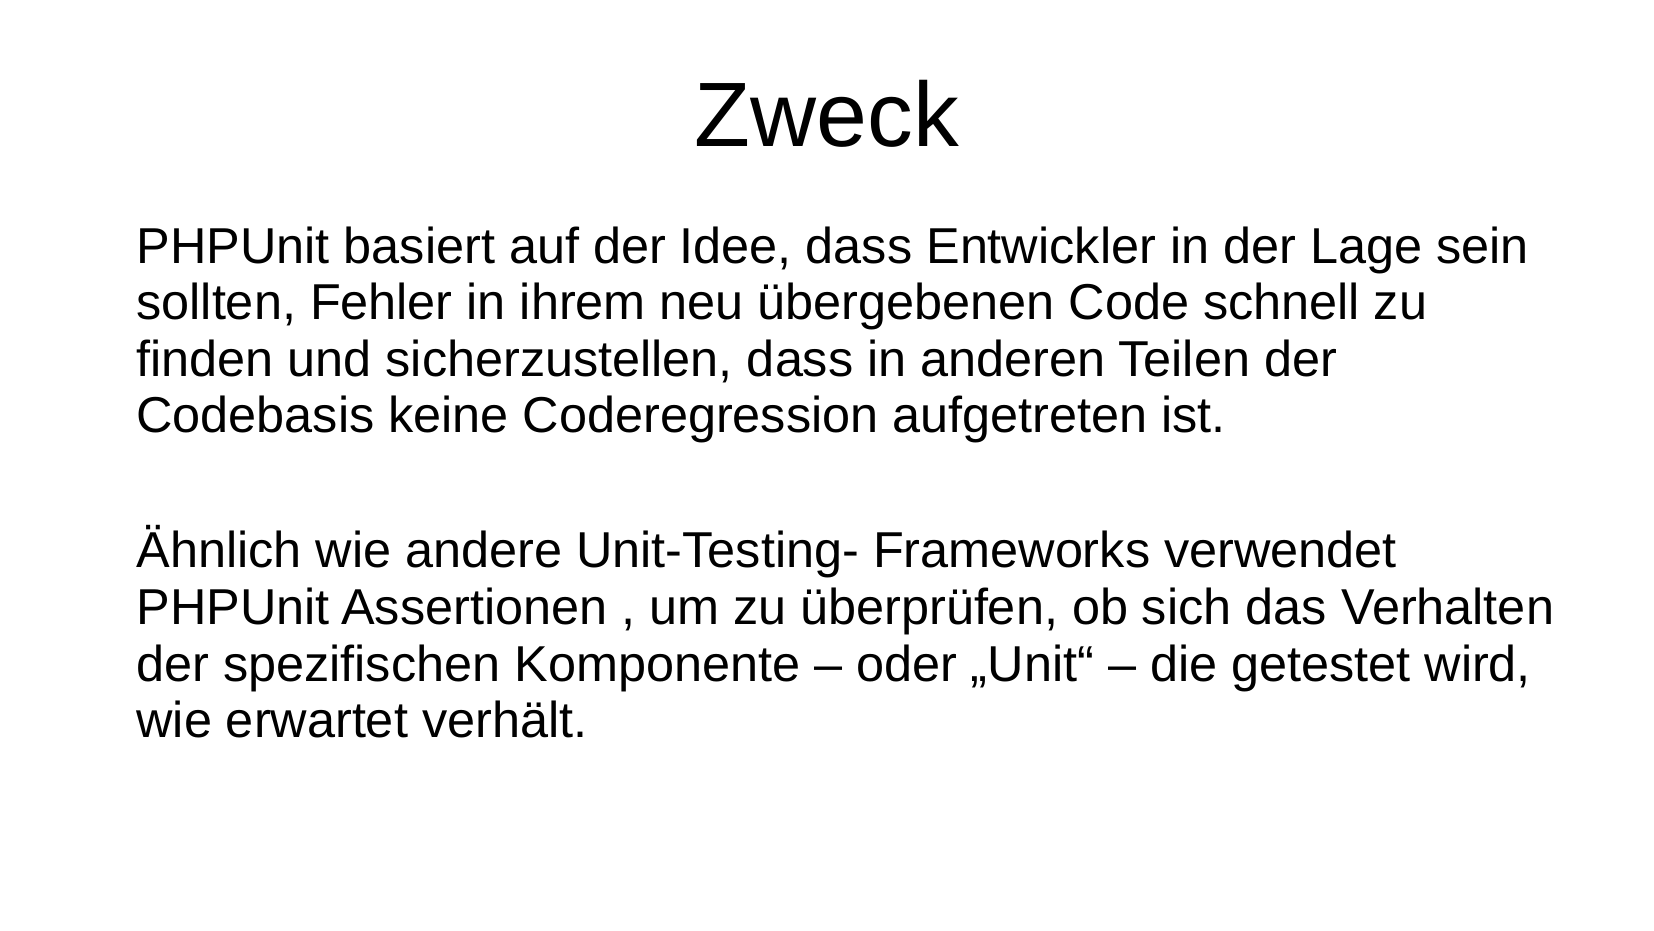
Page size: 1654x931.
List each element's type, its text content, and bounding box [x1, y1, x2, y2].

list PHPUnit basiert auf der Idee, dass Entwickler in der Lage sein sollten, Fehler in ihrem neu übergebenen Code schnell zu finden und sicherzustellen, dass in anderen Teilen der Codebasis keine Coderegression aufgetreten ist. Ähnlich wie andere Unit-Testing- Frameworks verwendet PHPUnit Assertionen , um zu überprüfen, ob sich das Verhalten der spezifischen Komponente – oder „Unit“ – die getestet wird, wie erwartet verhält. [82, 217, 1571, 757]
title Zweck [82, 36, 1571, 193]
